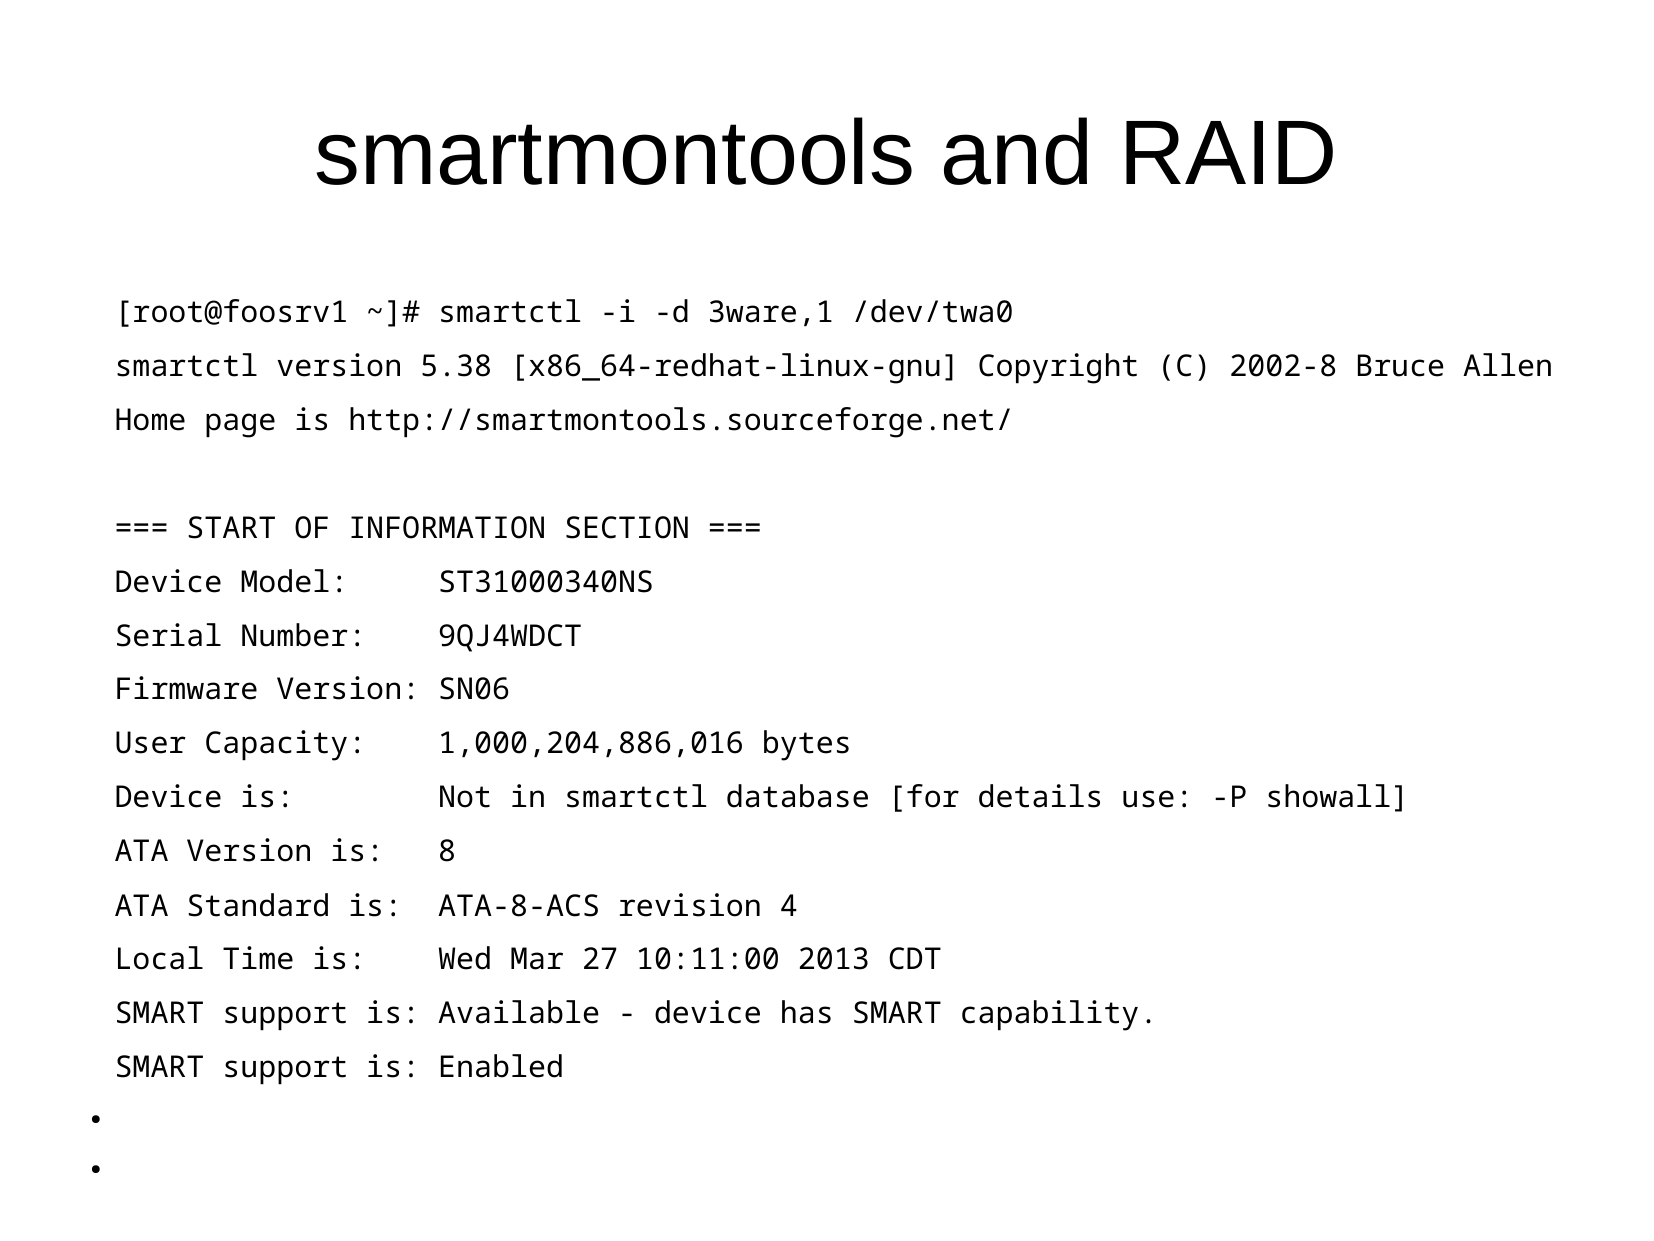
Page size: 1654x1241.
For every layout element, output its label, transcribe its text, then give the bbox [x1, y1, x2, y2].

title smartmontools and RAID [82, 49, 1571, 257]
list [root@foosrv1 ~]# smartctl -i -d 3ware,1 /dev/twa0 smartctl version 5.38 [x86_64-redhat-linux-gnu] Copyright (C) 2002-8 Bruce Allen Home page is http://smartmontools.sourceforge.net/ === START OF INFORMATION SECTION === Device Model: ST31000340NS Serial Number: 9QJ4WDCT Firmware Version: SN06 User Capacity: 1,000,204,886,016 bytes Device is: Not in smartctl database [for details use: -P showall] ATA Version is: 8 ATA Standard is: ATA-8-ACS revision 4 Local Time is: Wed Mar 27 10:11:00 2013 CDT SMART support is: Available - device has SMART capability. SMART support is: Enabled [82, 290, 1571, 1109]
